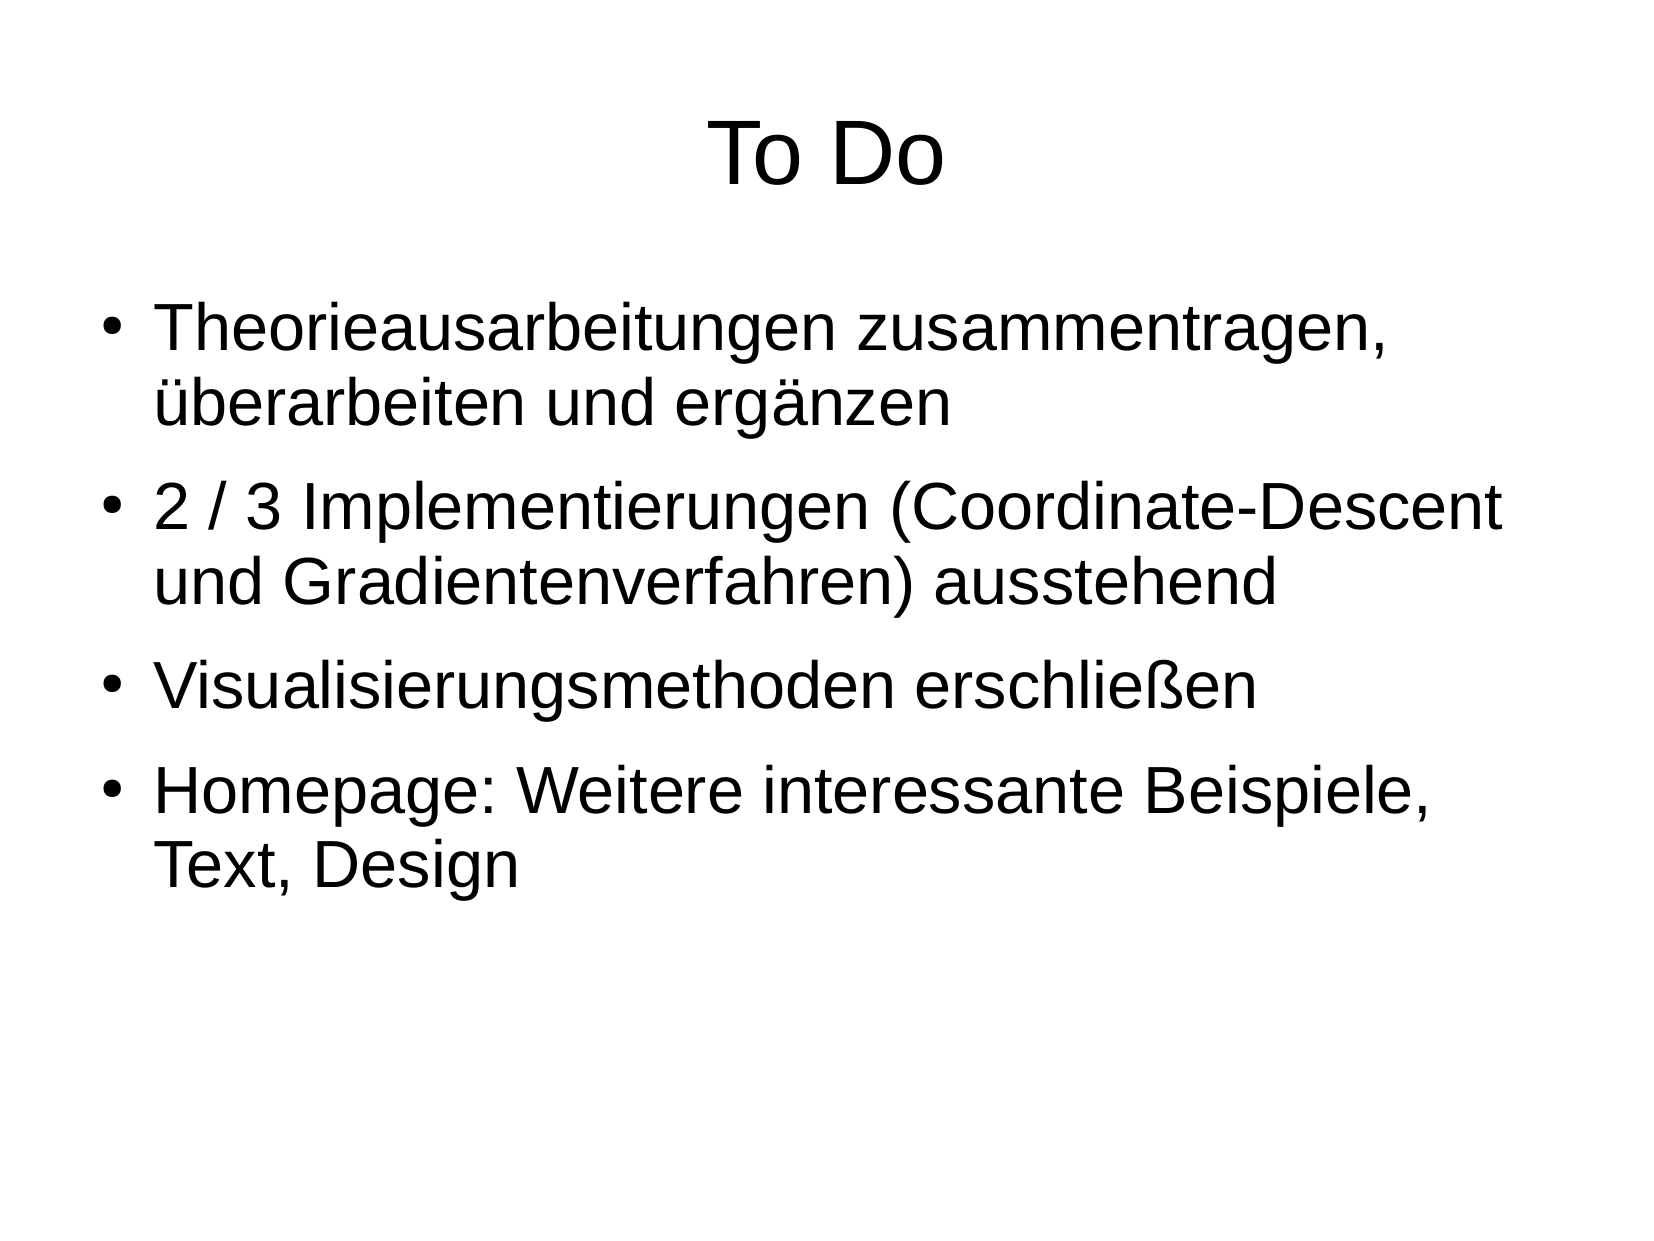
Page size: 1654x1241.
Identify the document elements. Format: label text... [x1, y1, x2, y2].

title To Do [82, 49, 1571, 257]
list Theorieausarbeitungen zusammentragen, überarbeiten und ergänzen 2 / 3 Implementierungen (Coordinate-Descent und Gradientenverfahren) ausstehend Visualisierungsmethoden erschließen Homepage: Weitere interessante Beispiele, Text, Design [82, 290, 1571, 1010]
